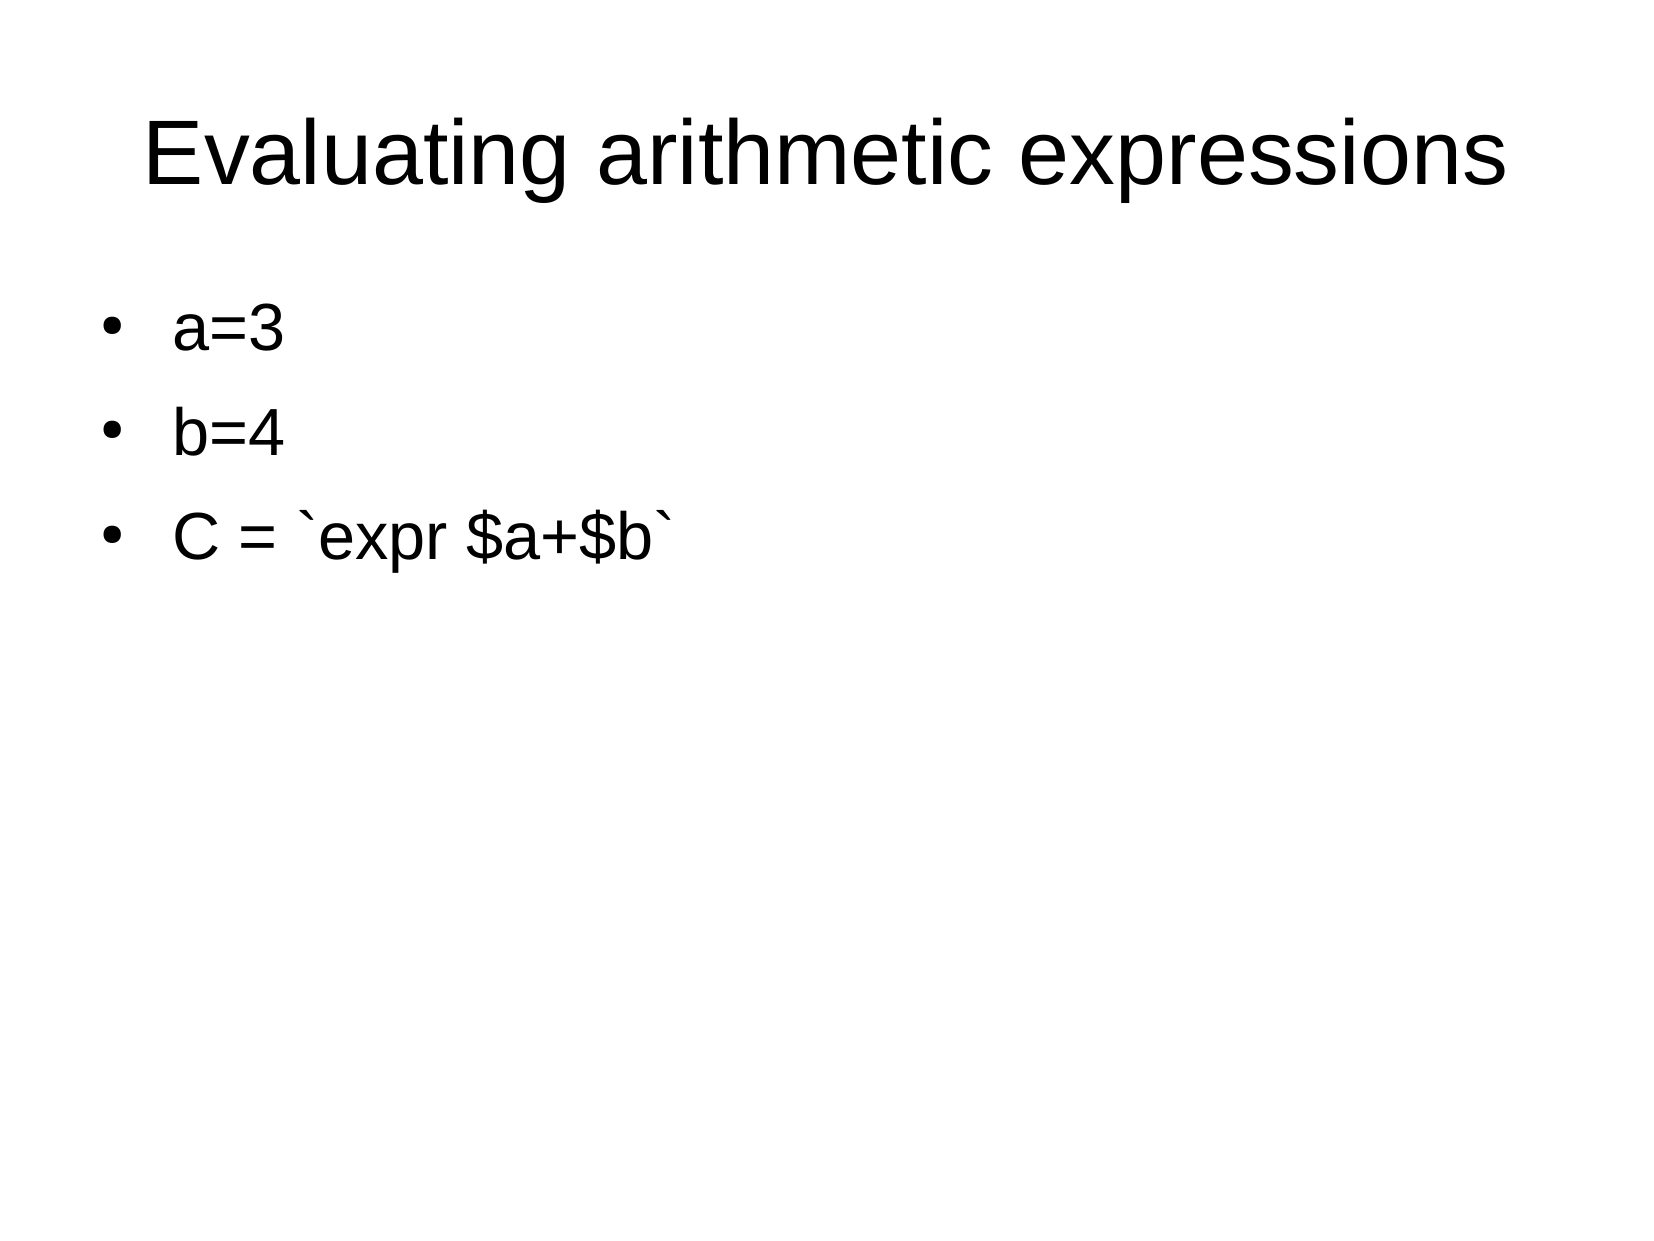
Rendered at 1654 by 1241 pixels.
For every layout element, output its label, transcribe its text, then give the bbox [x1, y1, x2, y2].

title Evaluating arithmetic expressions [82, 49, 1571, 257]
list a=3 b=4 C = `expr $a+$b` [82, 290, 1571, 1010]
